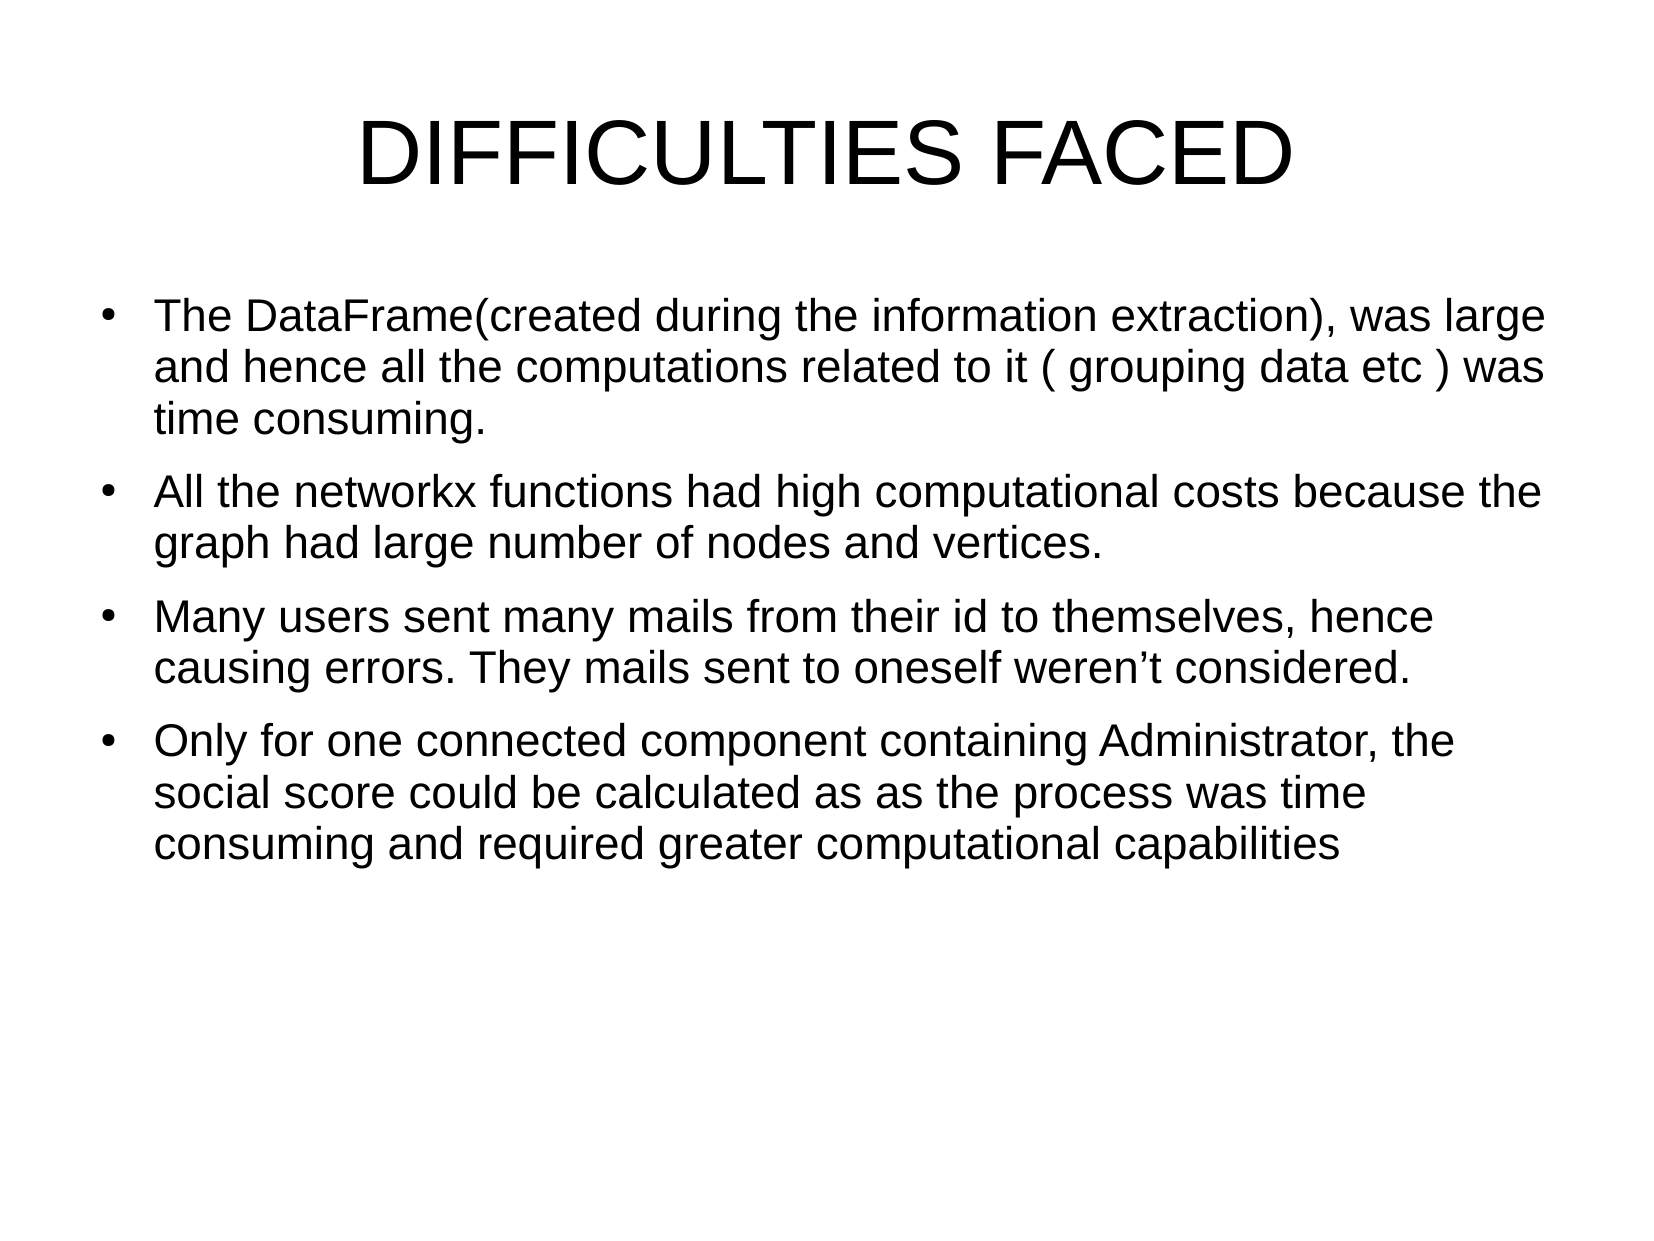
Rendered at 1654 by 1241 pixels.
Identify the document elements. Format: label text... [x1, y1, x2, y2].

list The DataFrame(created during the information extraction), was large and hence all the computations related to it ( grouping data etc ) was time consuming. All the networkx functions had high computational costs because the graph had large number of nodes and vertices. Many users sent many mails from their id to themselves, hence causing errors. They mails sent to oneself weren’t considered. Only for one connected component containing Administrator, the social score could be calculated as as the process was time consuming and required greater computational capabilities [82, 290, 1571, 1010]
title DIFFICULTIES FACED [82, 49, 1571, 257]
